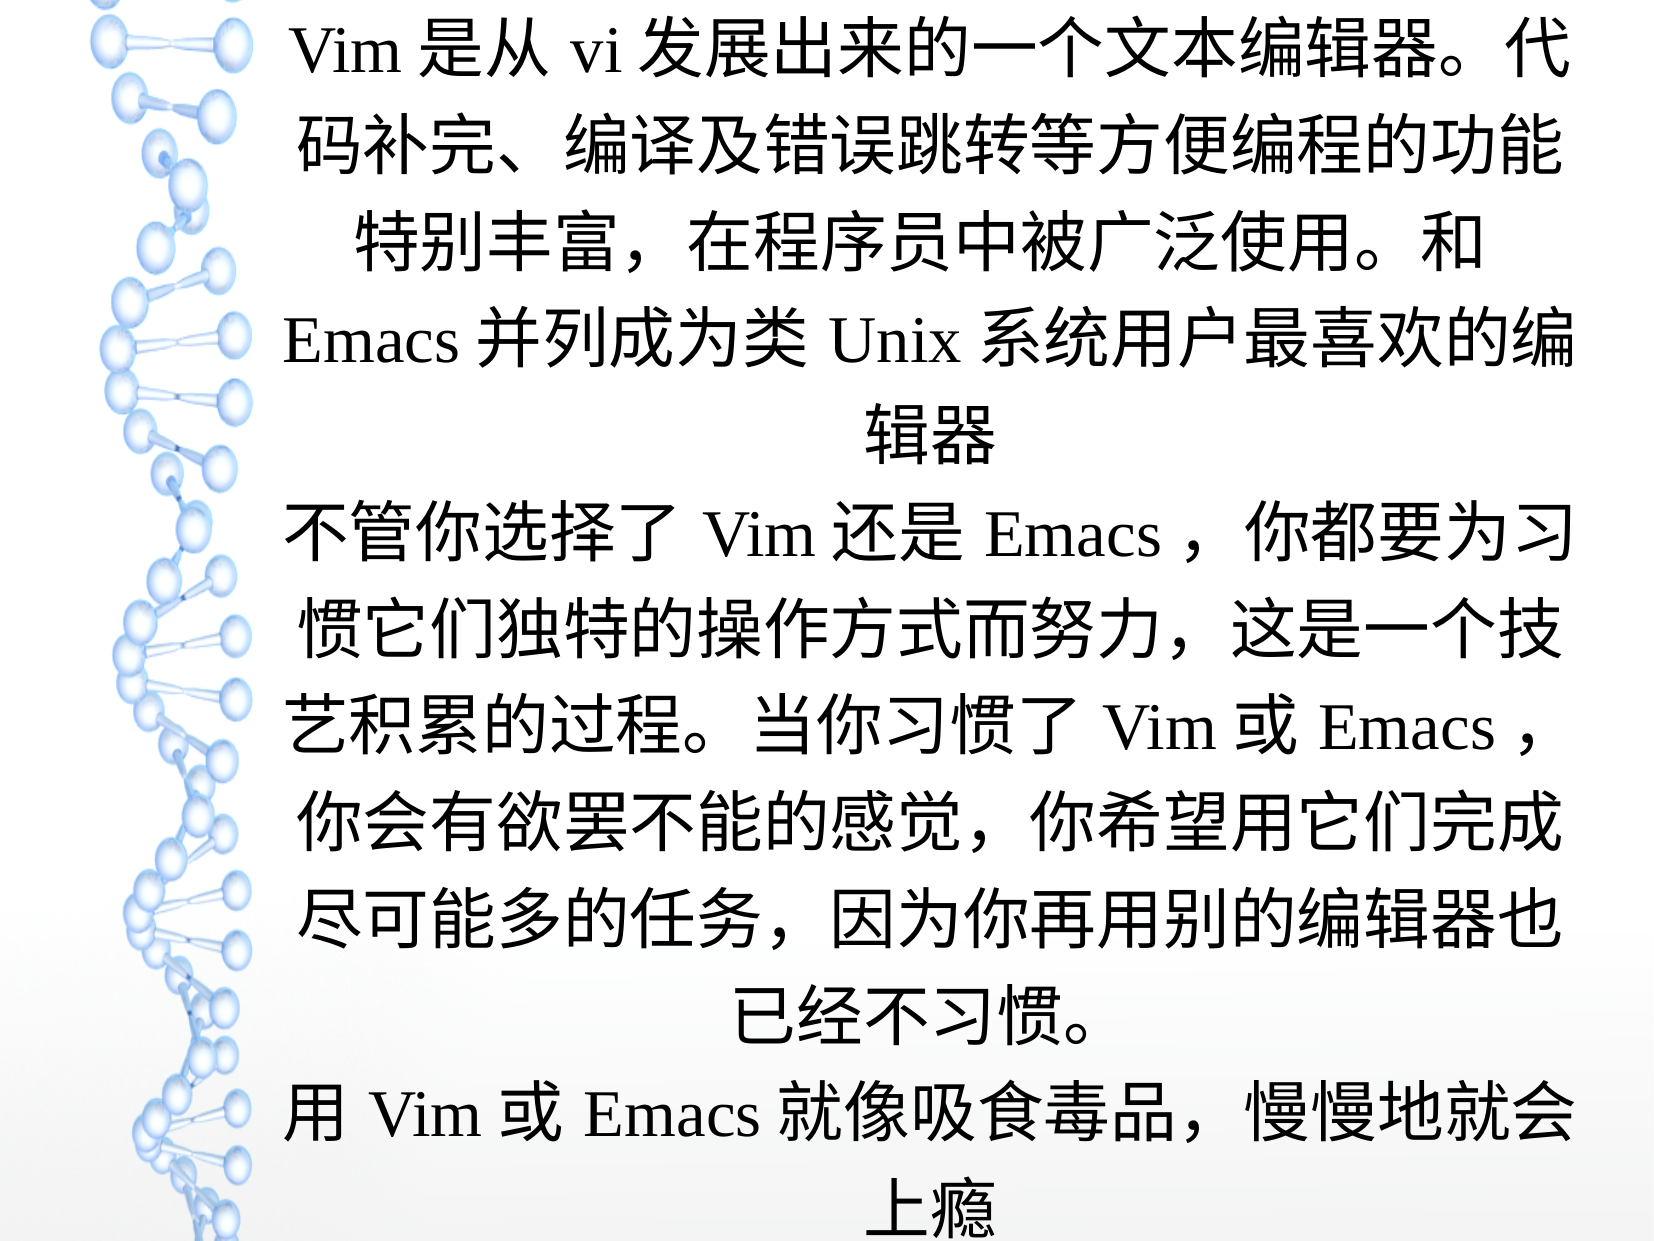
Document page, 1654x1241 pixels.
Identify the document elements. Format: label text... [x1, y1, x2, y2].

picture [0, 0, 1654, 1241]
subtitle Vim是从vi发展出来的一个文本编辑器。代码补完、编译及错误跳转等方便编程的功能特别丰富，在程序员中被广泛使用。和Emacs并列成为类Unix系统用户最喜欢的编辑器 不管你选择了Vim还是Emacs，你都要为习惯它们独特的操作方式而努力，这是一个技艺积累的过程。当你习惯了Vim或Emacs，你会有欲罢不能的感觉，你希望用它们完成尽可能多的任务，因为你再用别的编辑器也已经不习惯。 用Vim或Emacs就像吸食毒品，慢慢地就会上瘾 [265, 55, 1595, 1193]
